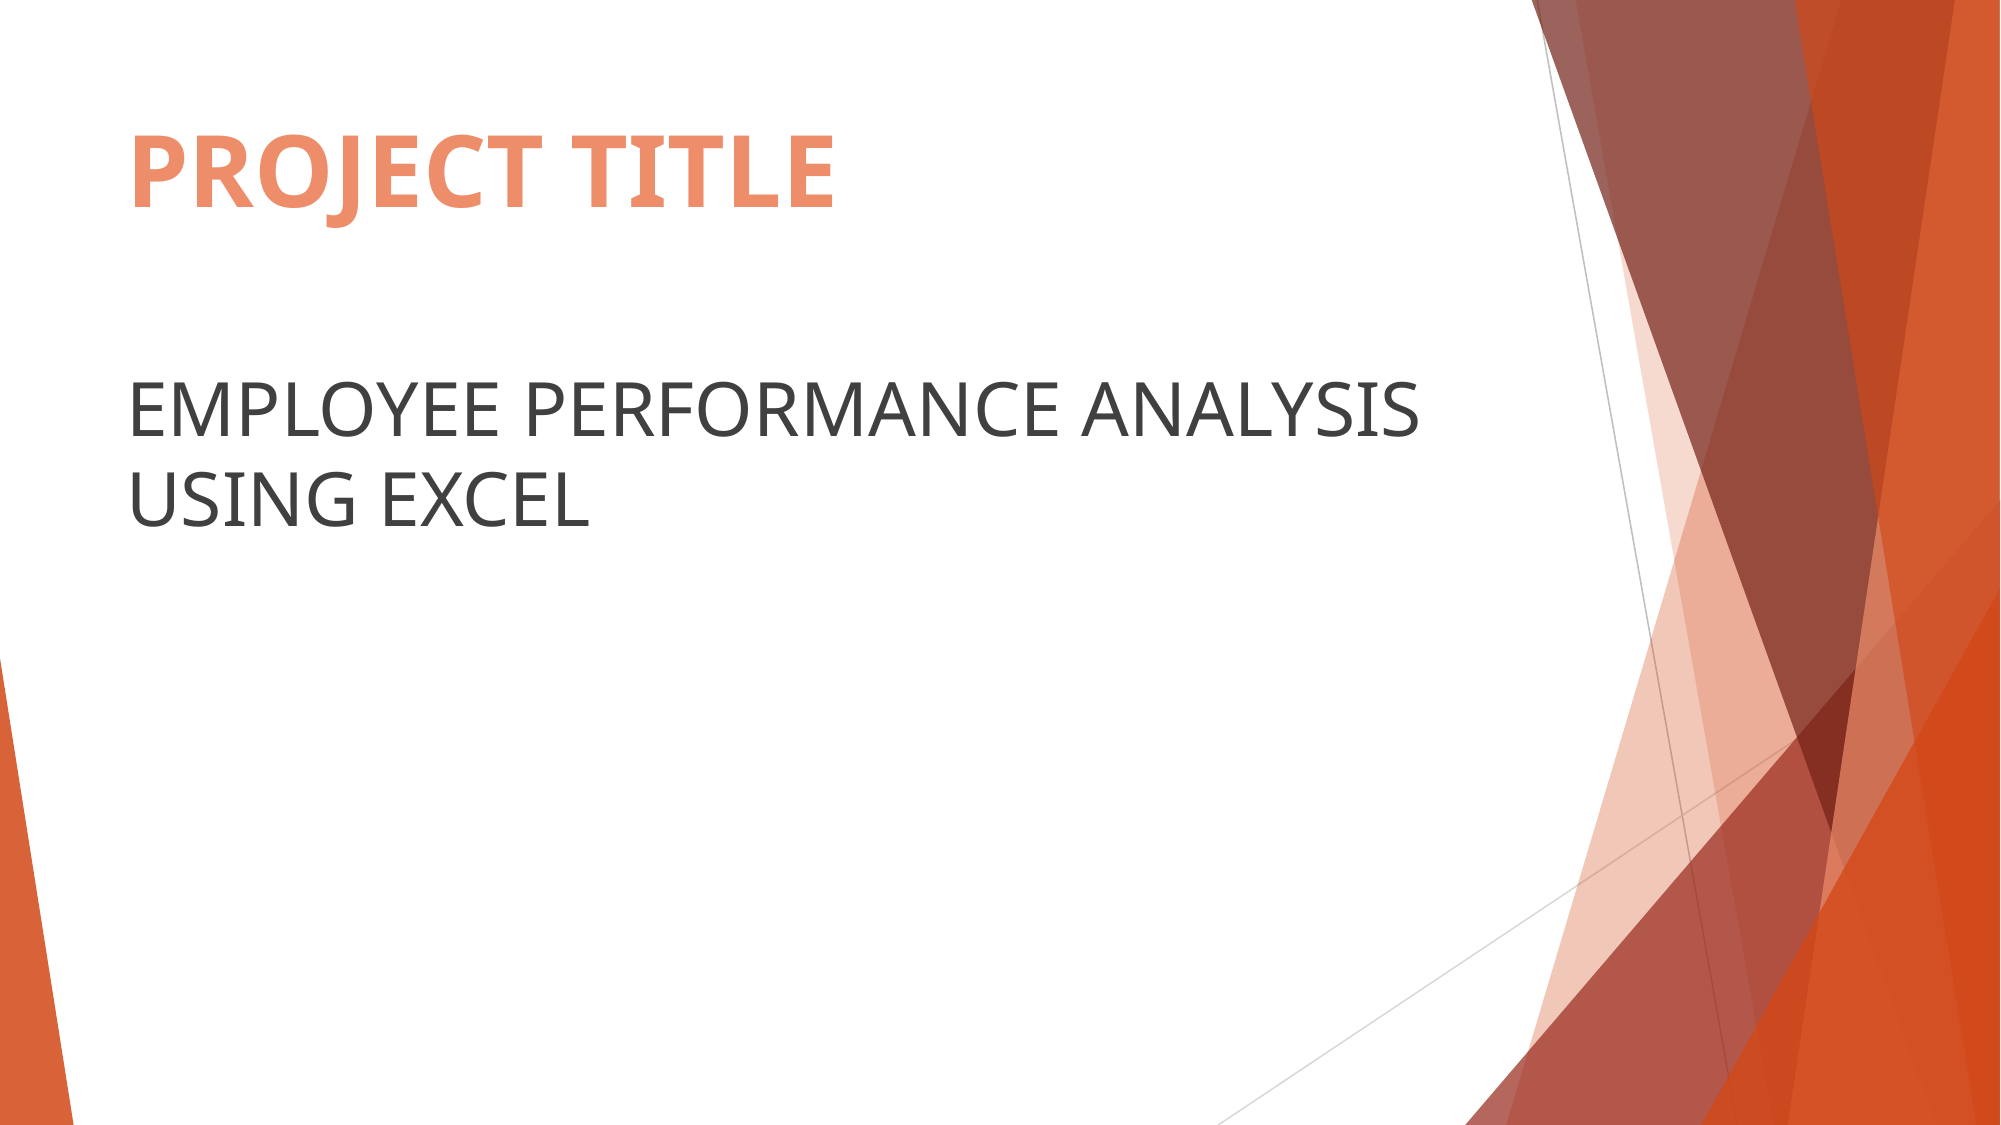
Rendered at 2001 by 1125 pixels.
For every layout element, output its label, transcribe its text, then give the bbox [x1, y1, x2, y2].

list EMPLOYEE PERFORMANCE ANALYSIS USING EXCEL [111, 354, 1522, 992]
title PROJECT TITLE [111, 99, 1522, 317]
